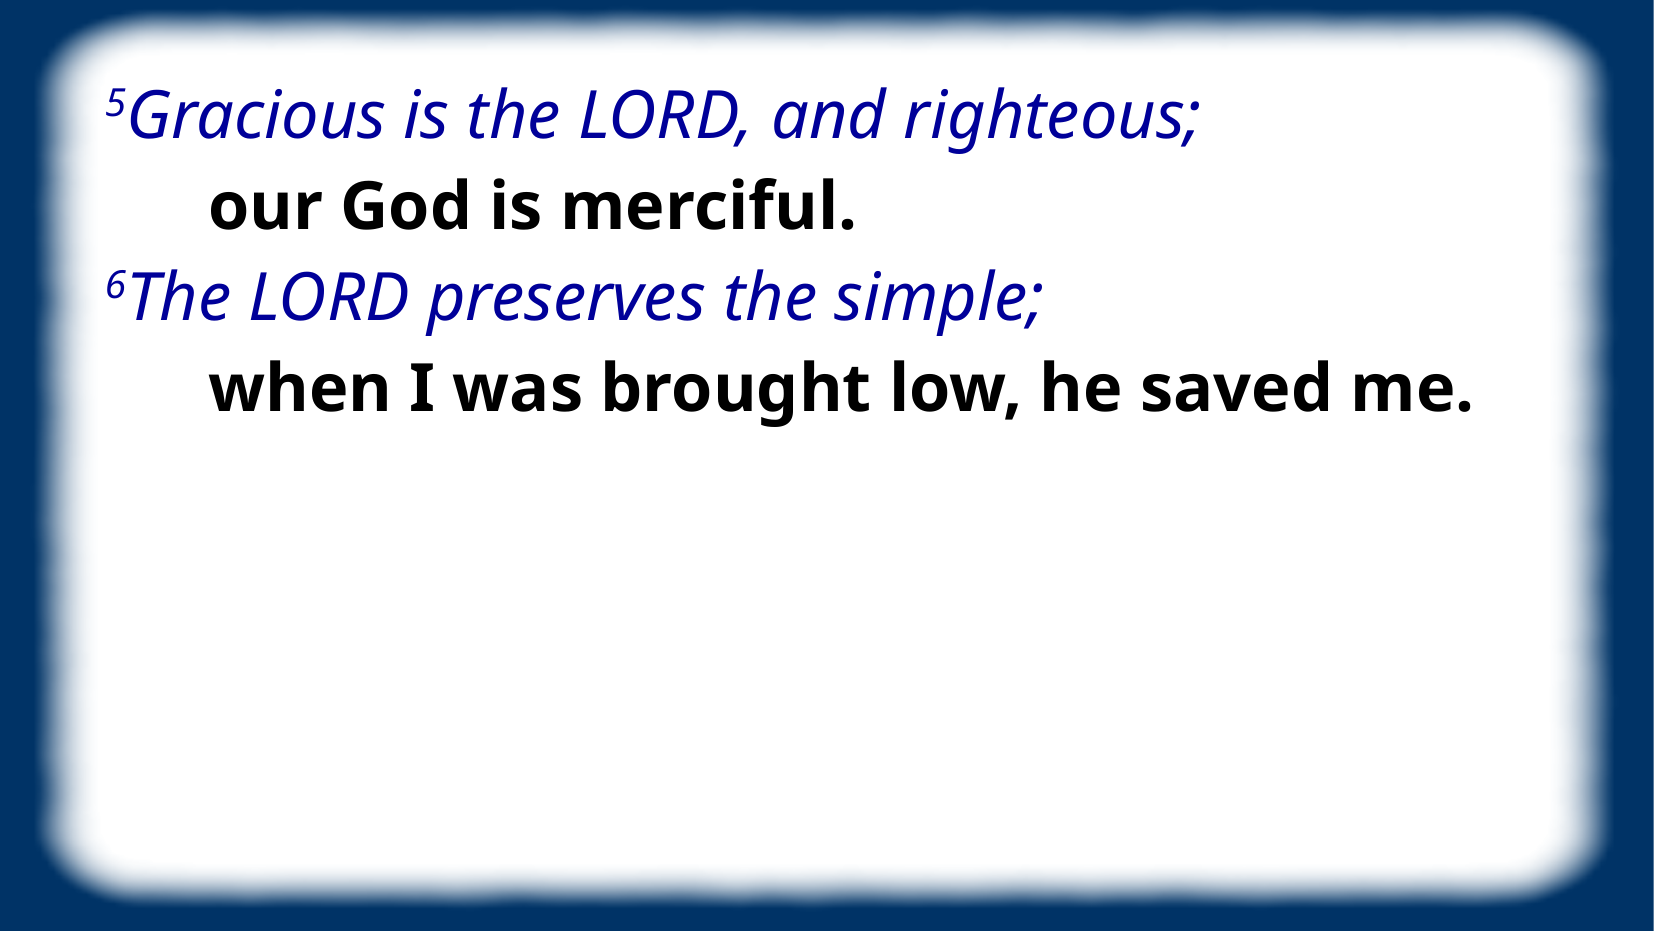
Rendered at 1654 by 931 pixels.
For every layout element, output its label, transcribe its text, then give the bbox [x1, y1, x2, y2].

text_box 5Gracious is the LORD, and righteous; our God is merciful. 6The LORD preserves the simple; when I was brought low, he saved me. [90, 60, 1546, 430]
picture [0, 0, 1654, 931]
